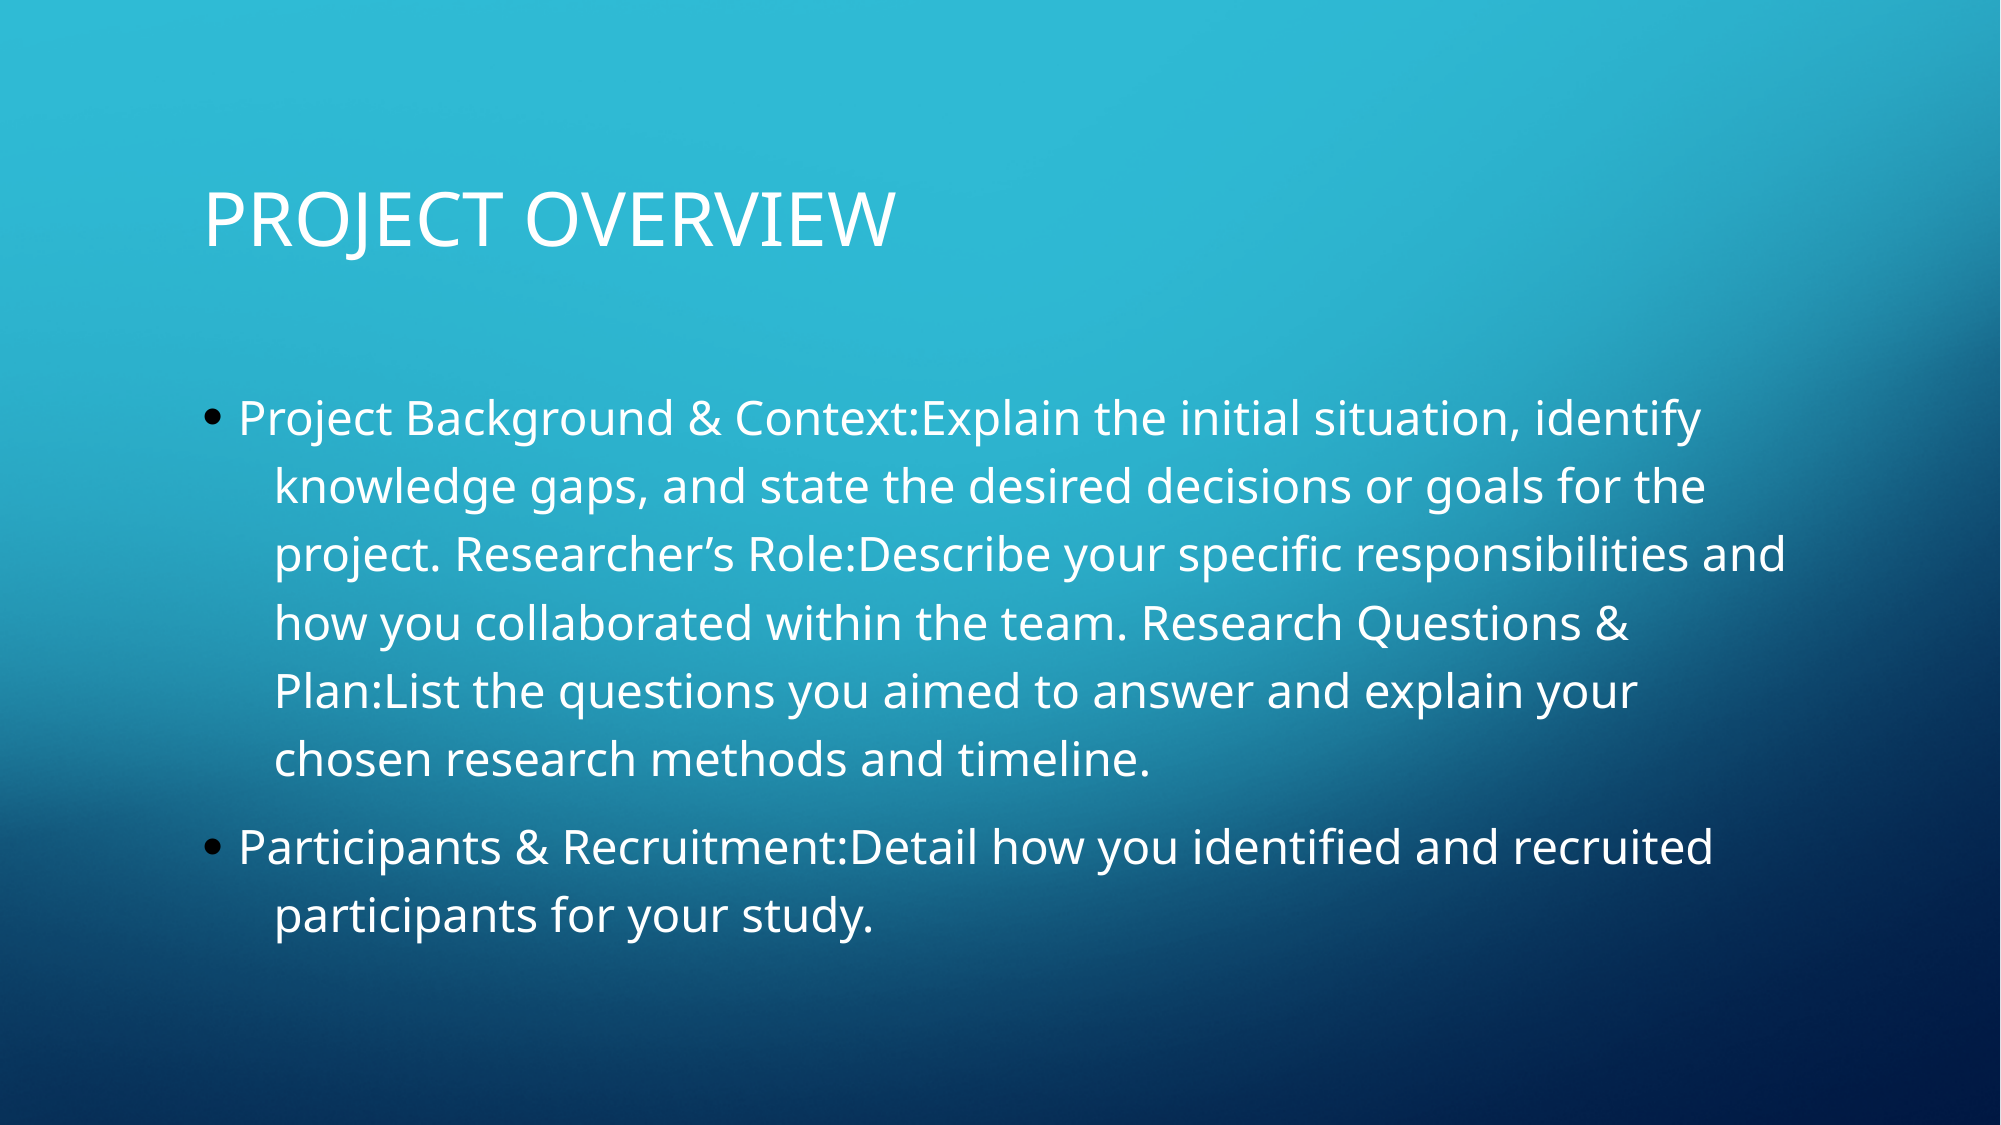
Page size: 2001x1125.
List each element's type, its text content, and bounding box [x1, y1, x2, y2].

title Project overview [187, 101, 1813, 344]
list Project Background & Context:Explain the initial situation, identify knowledge gaps, and state the desired decisions or goals for the project. Researcher’s Role:Describe your specific responsibilities and how you collaborated within the team. Research Questions & Plan:List the questions you aimed to answer and explain your chosen research methods and timeline. Participants & Recruitment:Detail how you identified and recruited participants for your study. [187, 369, 1813, 951]
